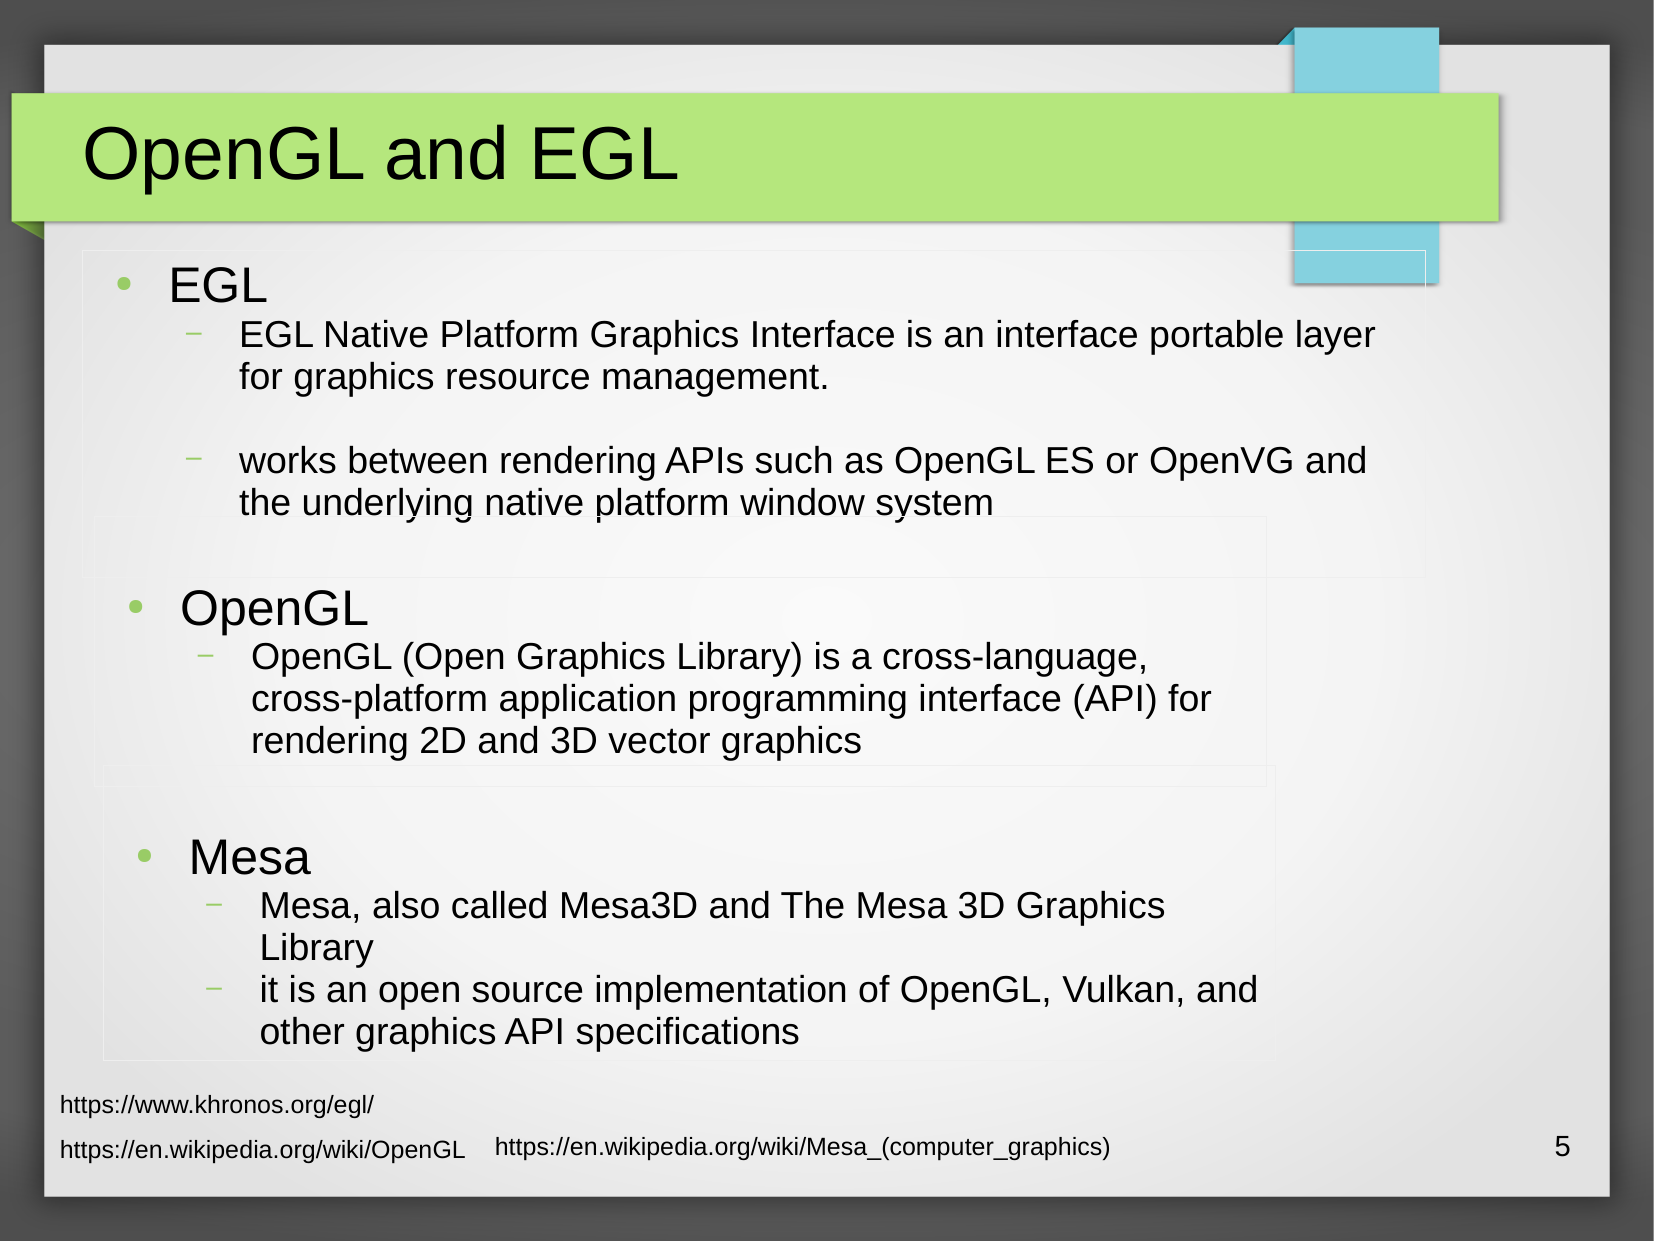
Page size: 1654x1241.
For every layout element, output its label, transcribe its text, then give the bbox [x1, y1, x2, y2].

text_box OpenGL OpenGL (Open Graphics Library) is a cross-language, cross-platform application programming interface (API) for rendering 2D and 3D vector graphics [94, 516, 1267, 787]
title OpenGL and EGL [82, 94, 1264, 213]
text_box https://en.wikipedia.org/wiki/Mesa_(computer_graphics) [480, 1125, 1161, 1182]
picture [0, 0, 1654, 1241]
text_box Mesa Mesa, also called Mesa3D and The Mesa 3D Graphics Library it is an open source implementation of OpenGL, Vulkan, and other graphics API specifications [103, 765, 1276, 1061]
text_box https://www.khronos.org/egl/ [45, 1083, 546, 1141]
text_box EGL EGL Native Platform Graphics Interface is an interface portable layer for graphics resource management. works between rendering APIs such as OpenGL ES or OpenVG and the underlying native platform window system [82, 250, 1426, 578]
text_box https://en.wikipedia.org/wiki/OpenGL [45, 1141, 683, 1186]
